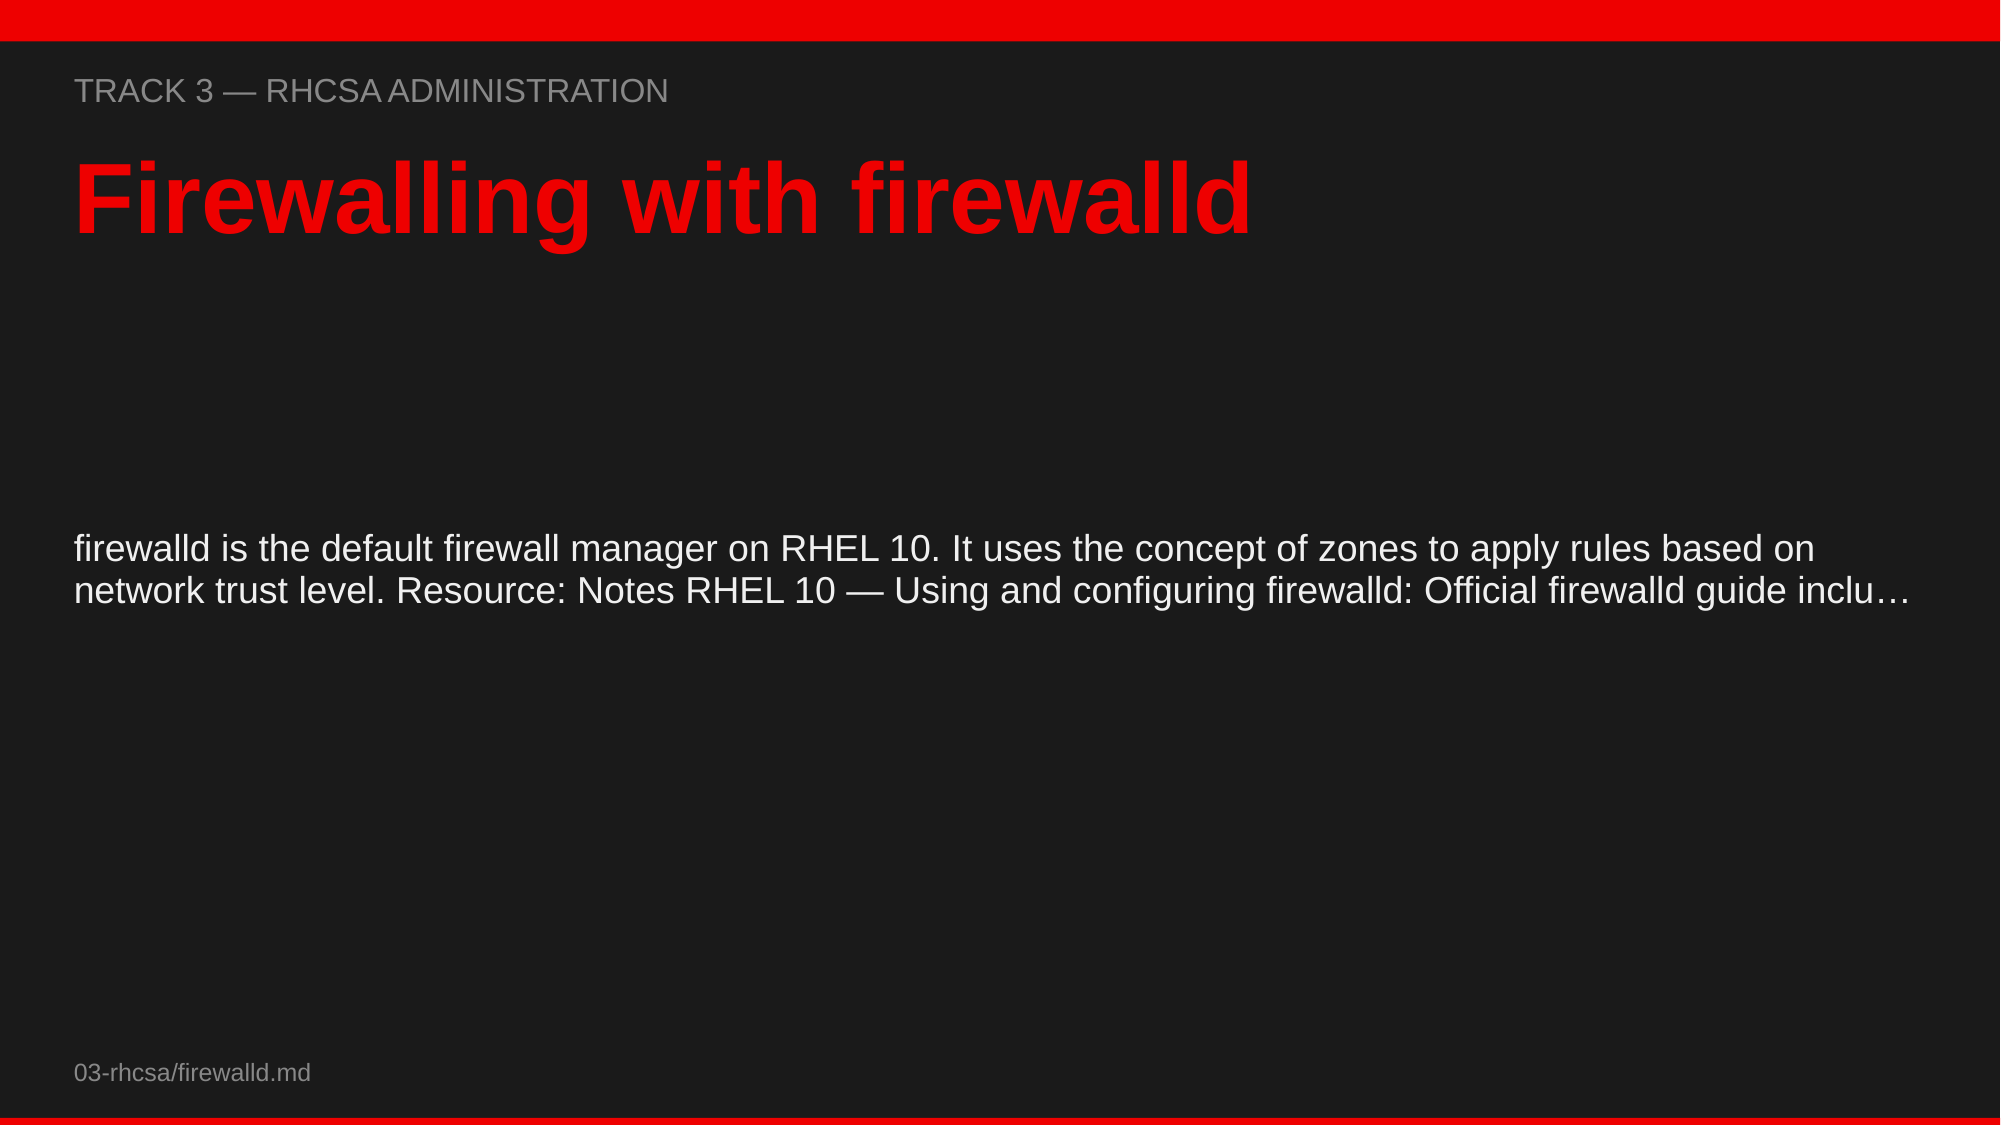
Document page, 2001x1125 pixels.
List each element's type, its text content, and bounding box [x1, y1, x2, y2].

text_box [0, 0, 2001, 42]
text_box Firewalling with firewalld [59, 135, 1942, 461]
text_box firewalld is the default firewall manager on RHEL 10. It uses the concept of zones to apply rules based on network trust level. Resource: Notes RHEL 10 — Using and configuring firewalld: Official firewalld guide inclu… [59, 519, 1942, 727]
text_box 03-rhcsa/firewalld.md [59, 1051, 1942, 1093]
text_box [0, 1117, 2001, 1125]
text_box TRACK 3 — RHCSA ADMINISTRATION [59, 64, 1942, 119]
